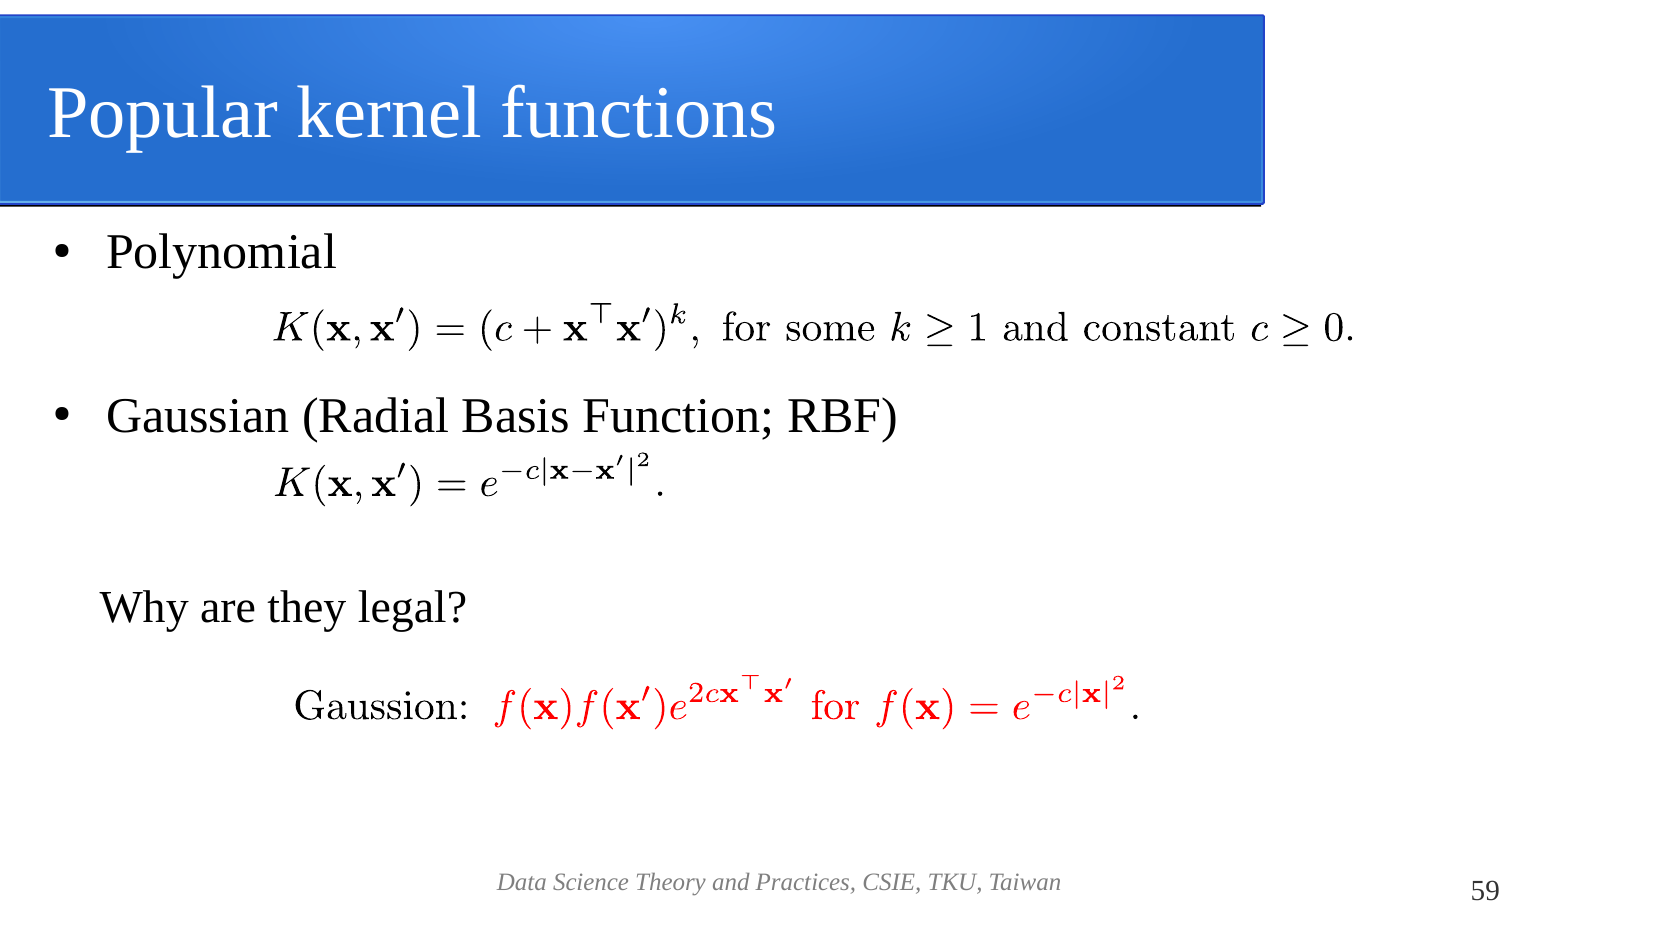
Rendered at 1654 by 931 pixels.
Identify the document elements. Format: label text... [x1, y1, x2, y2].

picture [271, 450, 664, 508]
list Polynomial Gaussian (Radial Basis Function; RBF) [35, 224, 1524, 764]
picture [271, 303, 1353, 351]
picture [293, 675, 1138, 730]
title Popular kernel functions [47, 35, 1199, 189]
text_box Why are they legal? [84, 574, 514, 640]
